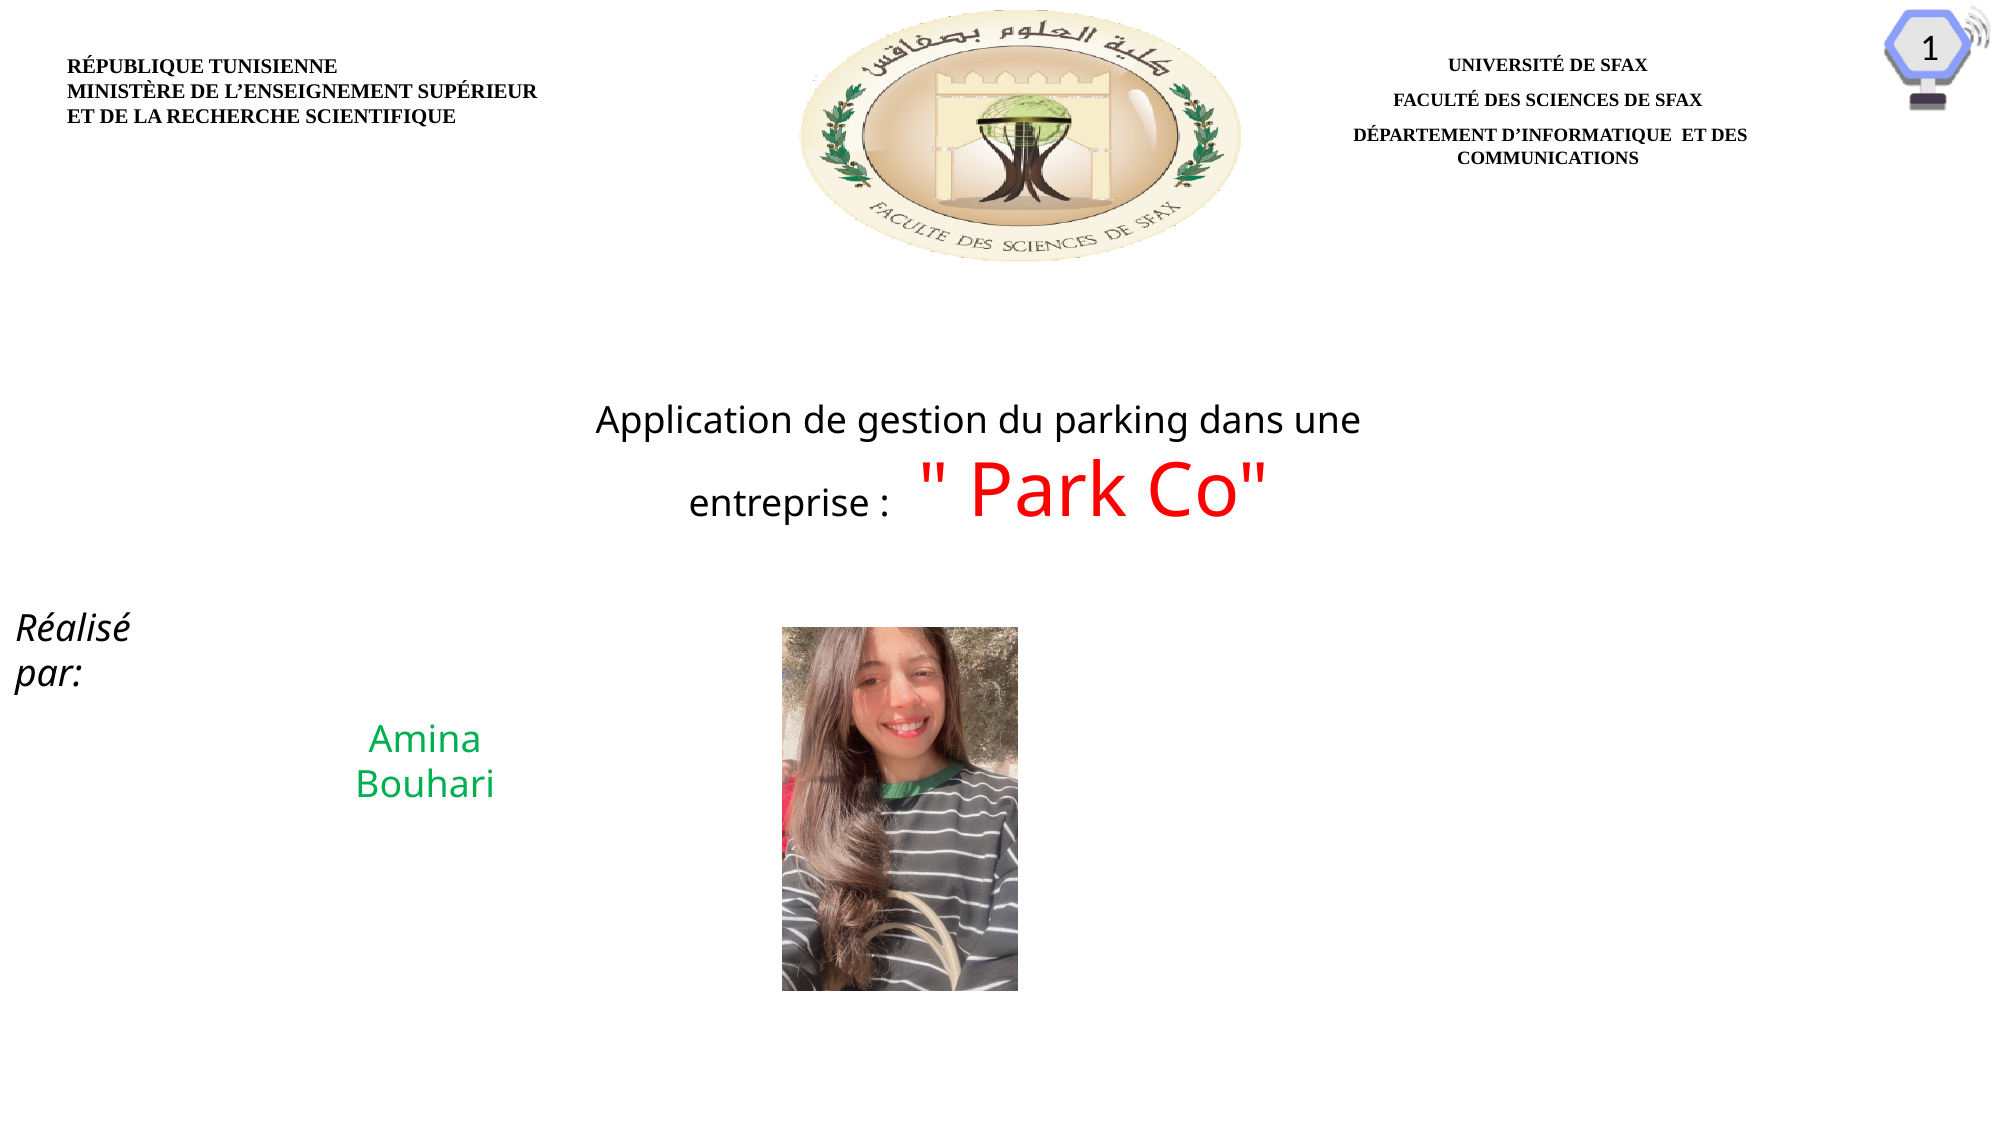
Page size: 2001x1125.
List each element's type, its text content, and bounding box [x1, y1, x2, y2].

text_box Application de gestion du parking dans une entreprise : " Park Co" [578, 388, 1380, 541]
picture [788, 4, 1248, 267]
picture [782, 627, 1018, 991]
picture [1880, 4, 1994, 105]
text_box Réalisé par: [0, 596, 222, 658]
text_box UNIVERSITÉ DE SFAX FACULTÉ DES SCIENCES DE SFAX DÉPARTEMENT D’INFORMATIQUE ET DES COMMUNICATIONS [1338, 45, 1946, 261]
text_box 1 [1905, 15, 1952, 76]
title RÉPUBLIQUE TUNISIENNE MINISTÈRE DE L’ENSEIGNEMENT SUPÉRIEUR ET DE LA RECHERCHE SCIENTIFIQUE [67, 45, 753, 249]
text_box Amina Bouhari [292, 707, 559, 769]
